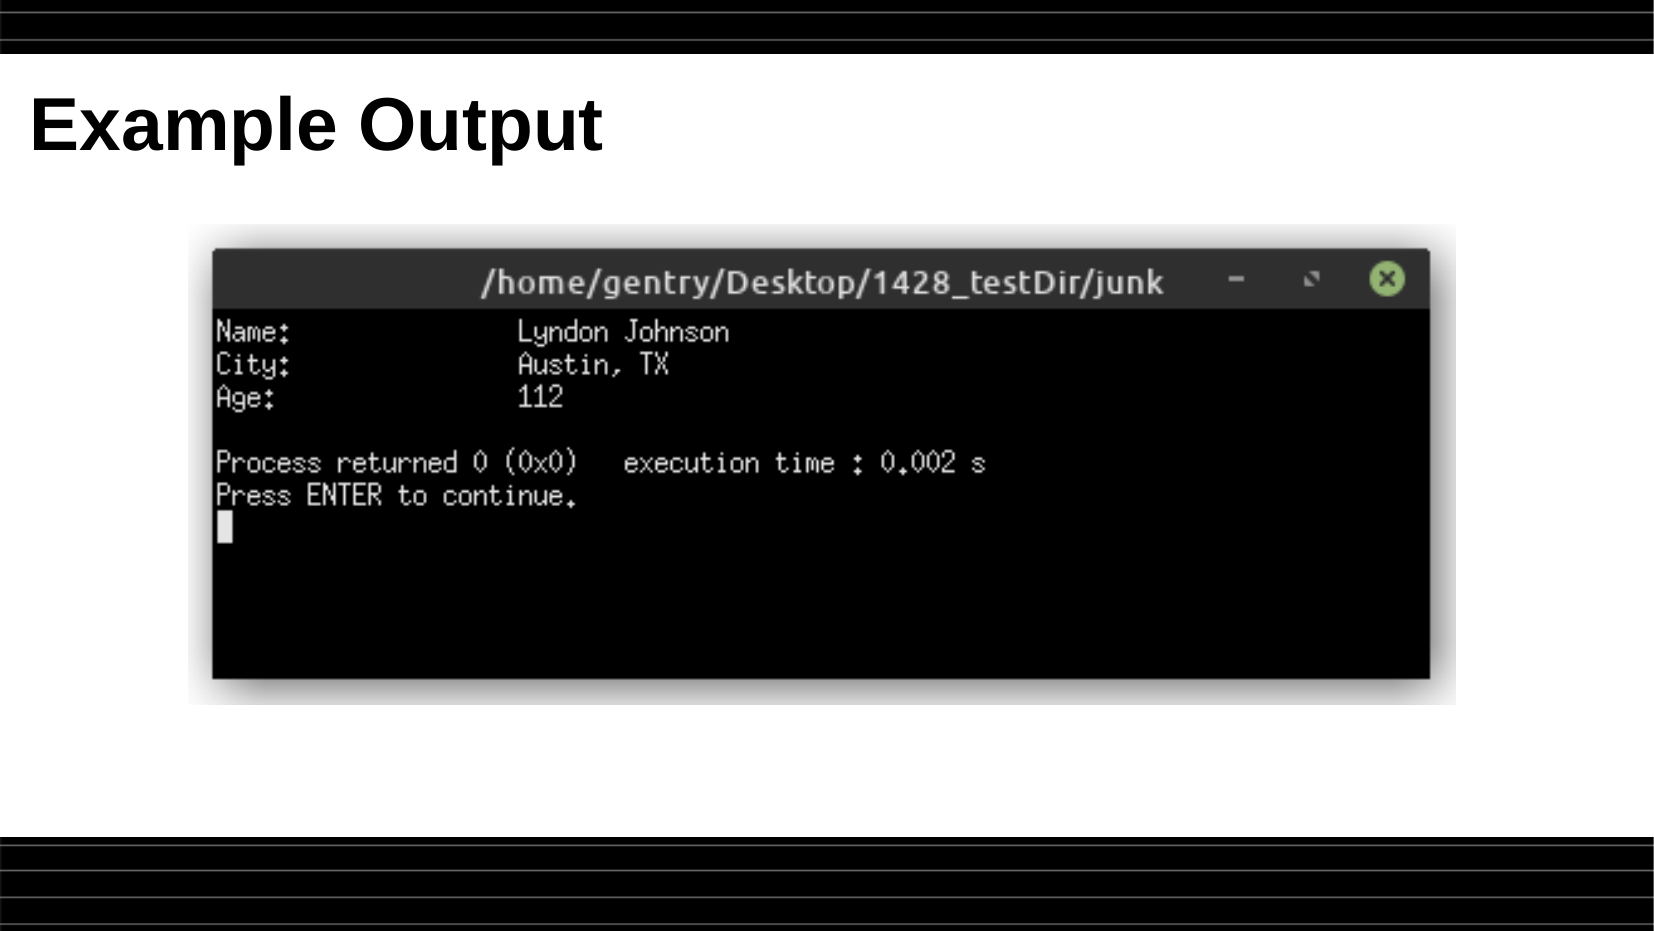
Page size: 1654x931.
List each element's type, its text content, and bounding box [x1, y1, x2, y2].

picture [0, 0, 1654, 54]
picture [0, 837, 1654, 931]
picture [188, 224, 1456, 706]
text_box Example Output [15, 75, 1591, 174]
